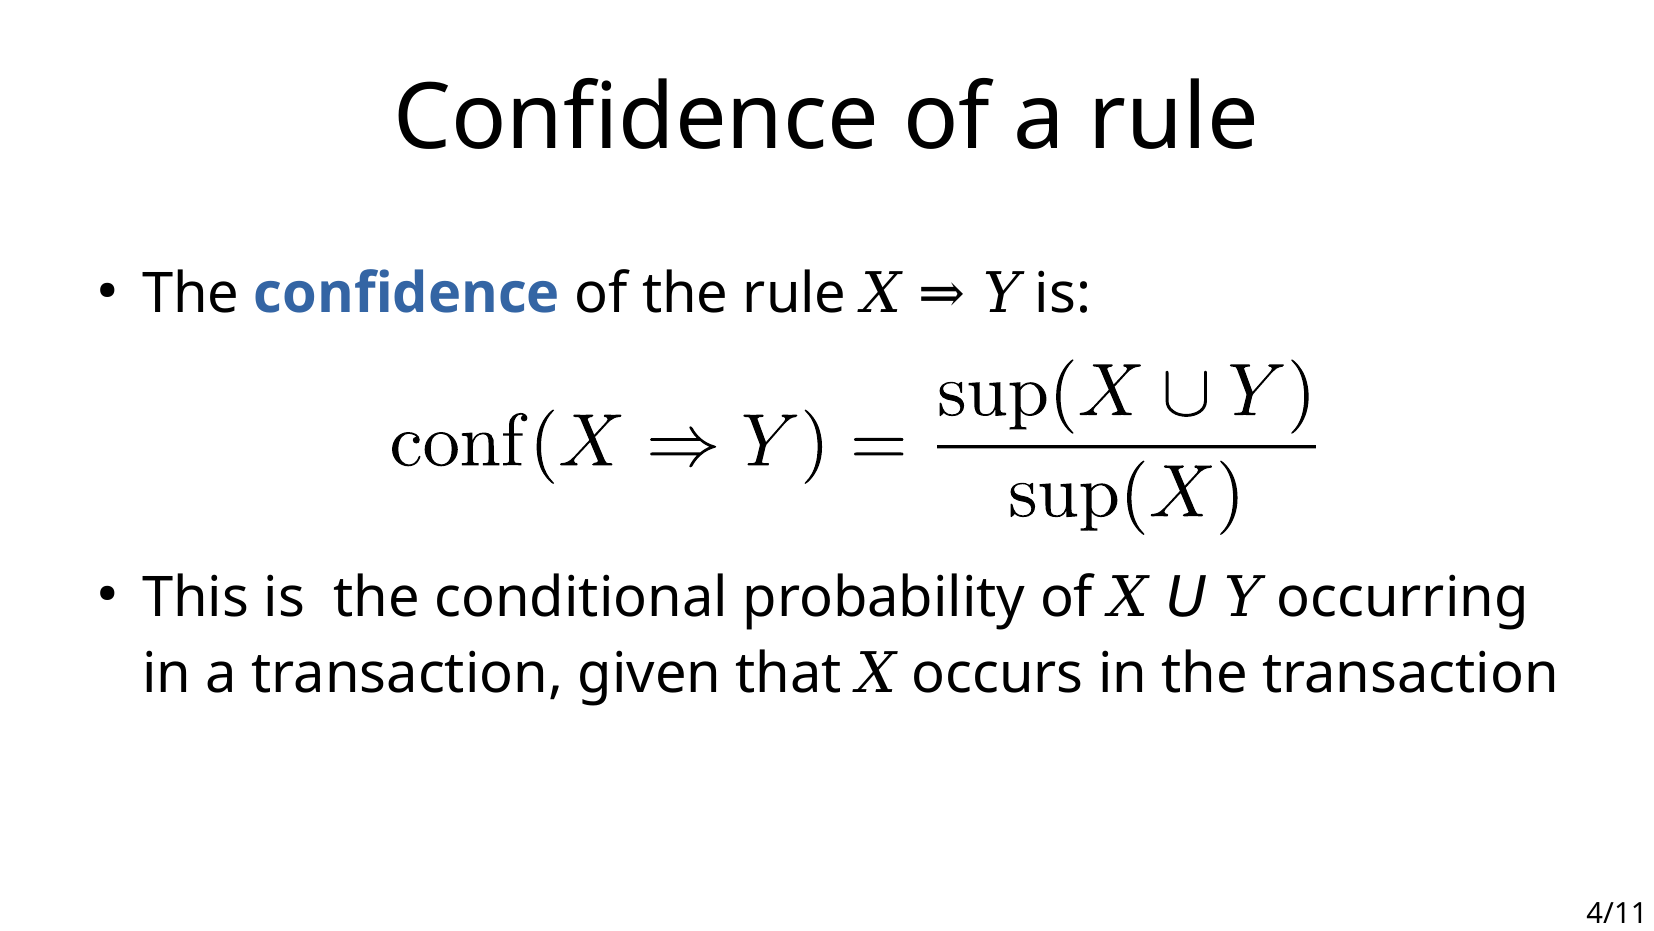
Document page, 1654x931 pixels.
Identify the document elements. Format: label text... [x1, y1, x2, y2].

title Confidence of a rule [82, 1, 1571, 226]
list The confidence of the rule X ⇒ Y is: This is the conditional probability of X U Y occurring in a transaction, given that X occurs in the transaction [82, 253, 1571, 793]
text_box [389, 359, 1316, 535]
